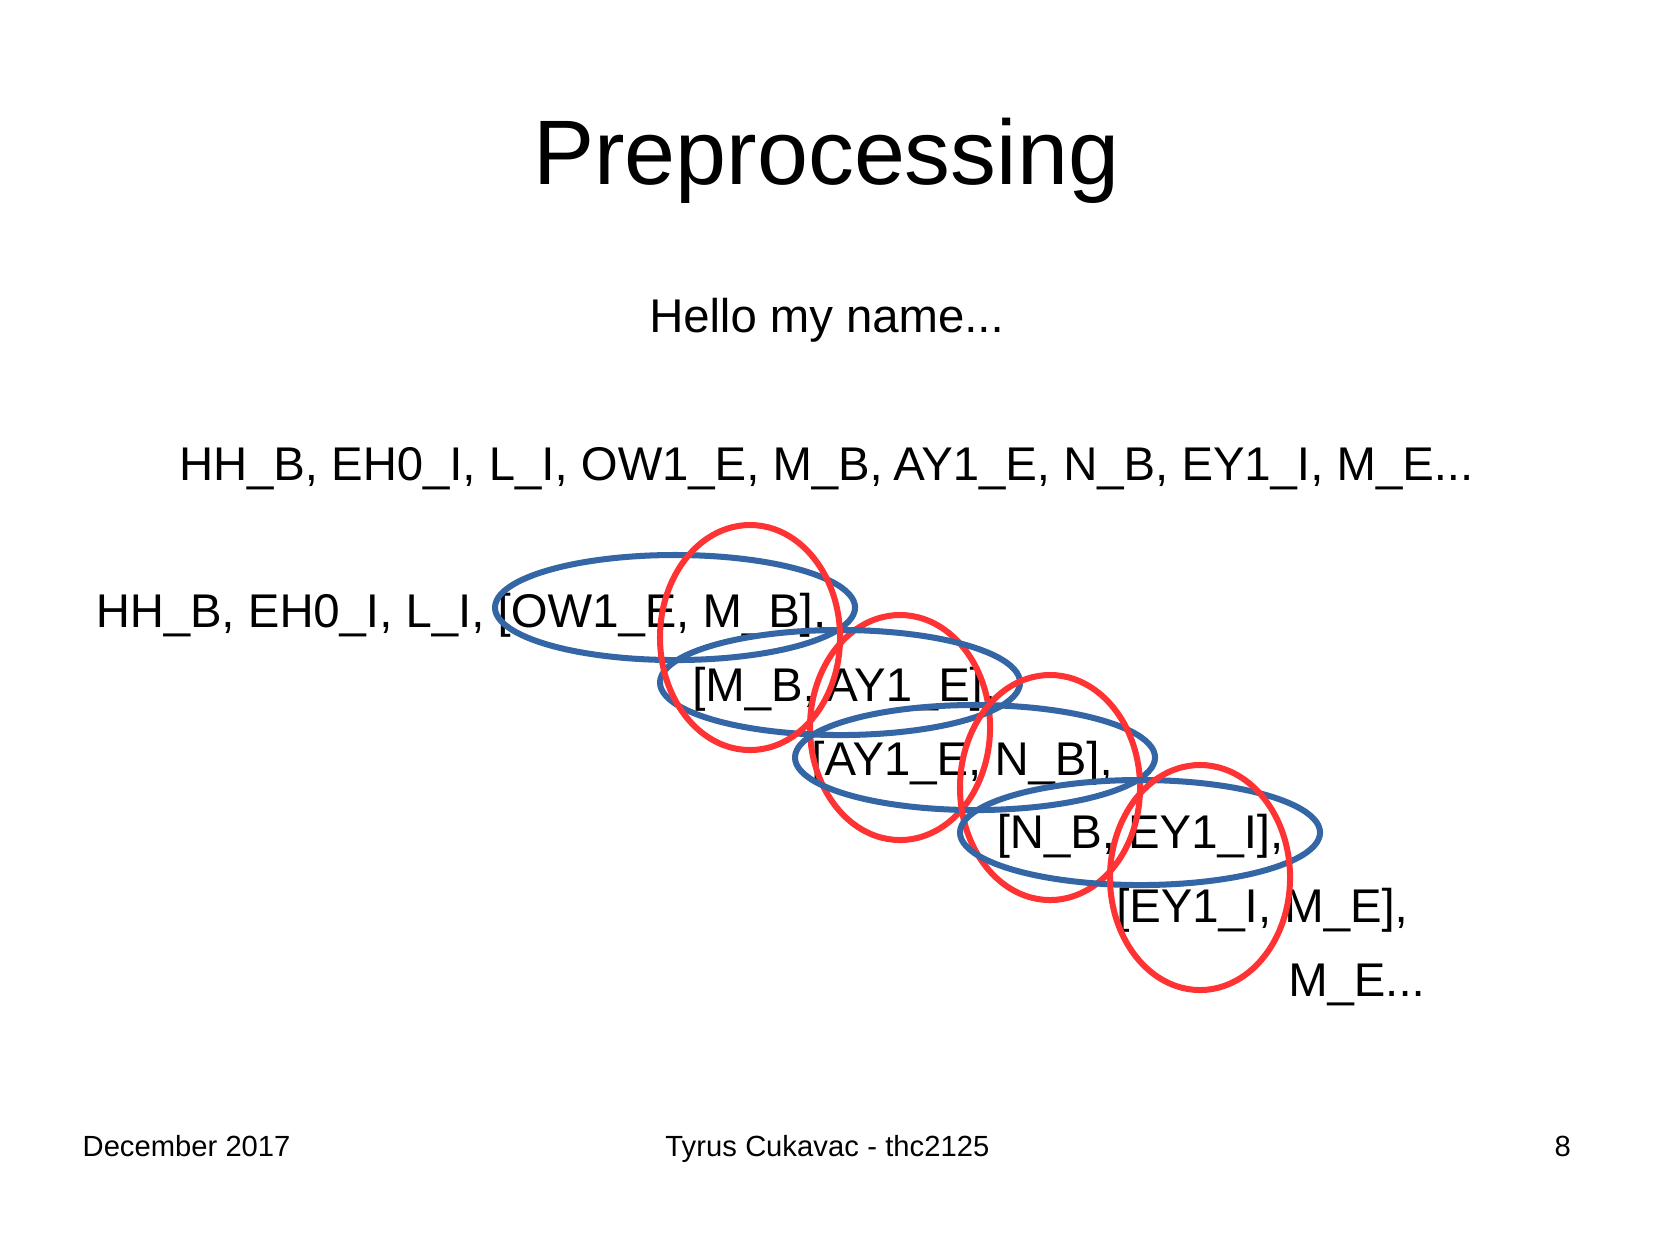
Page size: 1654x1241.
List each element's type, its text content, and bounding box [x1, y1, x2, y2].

title Preprocessing [82, 49, 1571, 257]
list Hello my name... HH_B, EH0_I, L_I, OW1_E, M_B, AY1_E, N_B, EY1_I, M_E... HH_B, EH0_I, L_I, [OW1_E, M_B], [M_B, AY1_E], [AY1_E, N_B], [N_B, EY1_I], [EY1_I, M_E], M_E... [82, 290, 1571, 1010]
